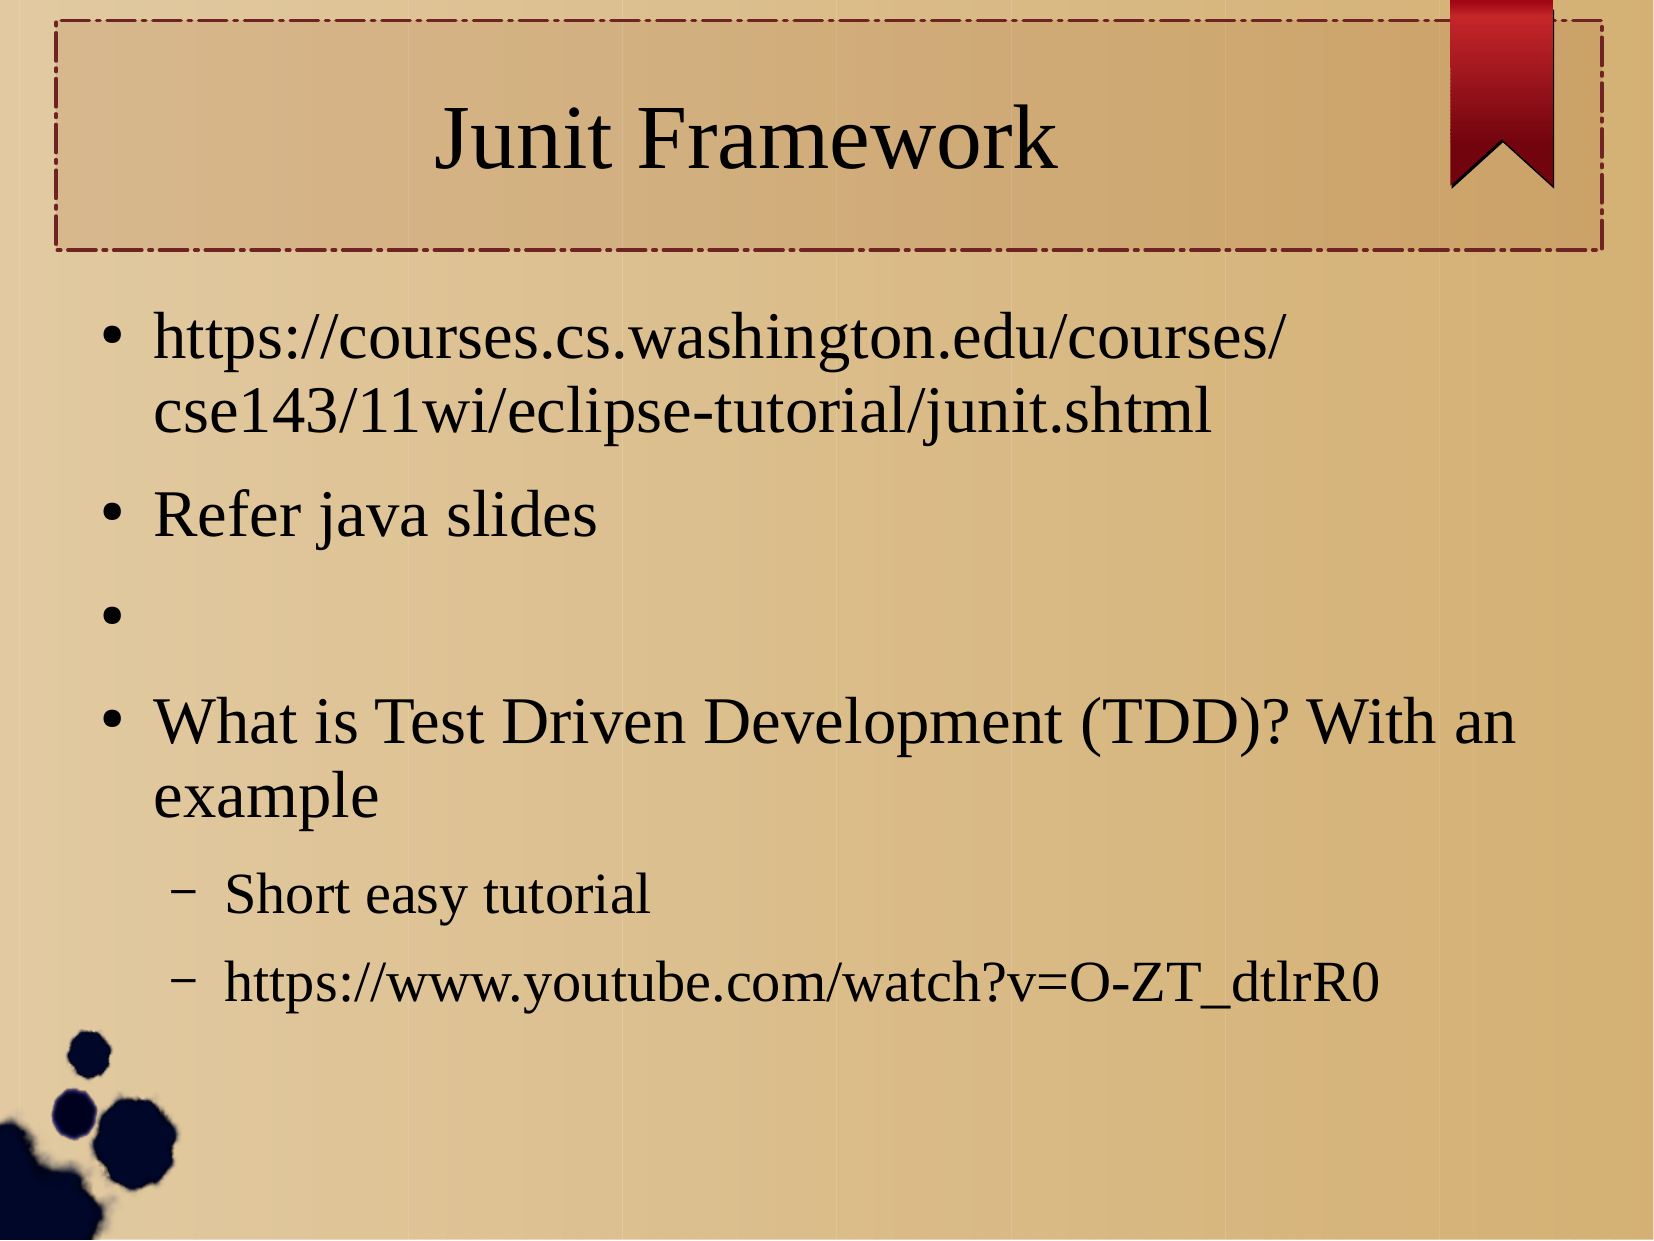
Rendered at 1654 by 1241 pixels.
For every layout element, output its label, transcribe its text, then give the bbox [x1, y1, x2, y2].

list https://courses.cs.washington.edu/courses/cse143/11wi/eclipse-tutorial/junit.shtml Refer java slides What is Test Driven Development (TDD)? With an example Short easy tutorial https://www.youtube.com/watch?v=O-ZT_dtlrR0 [82, 299, 1571, 1019]
title Junit Framework [82, 47, 1412, 229]
